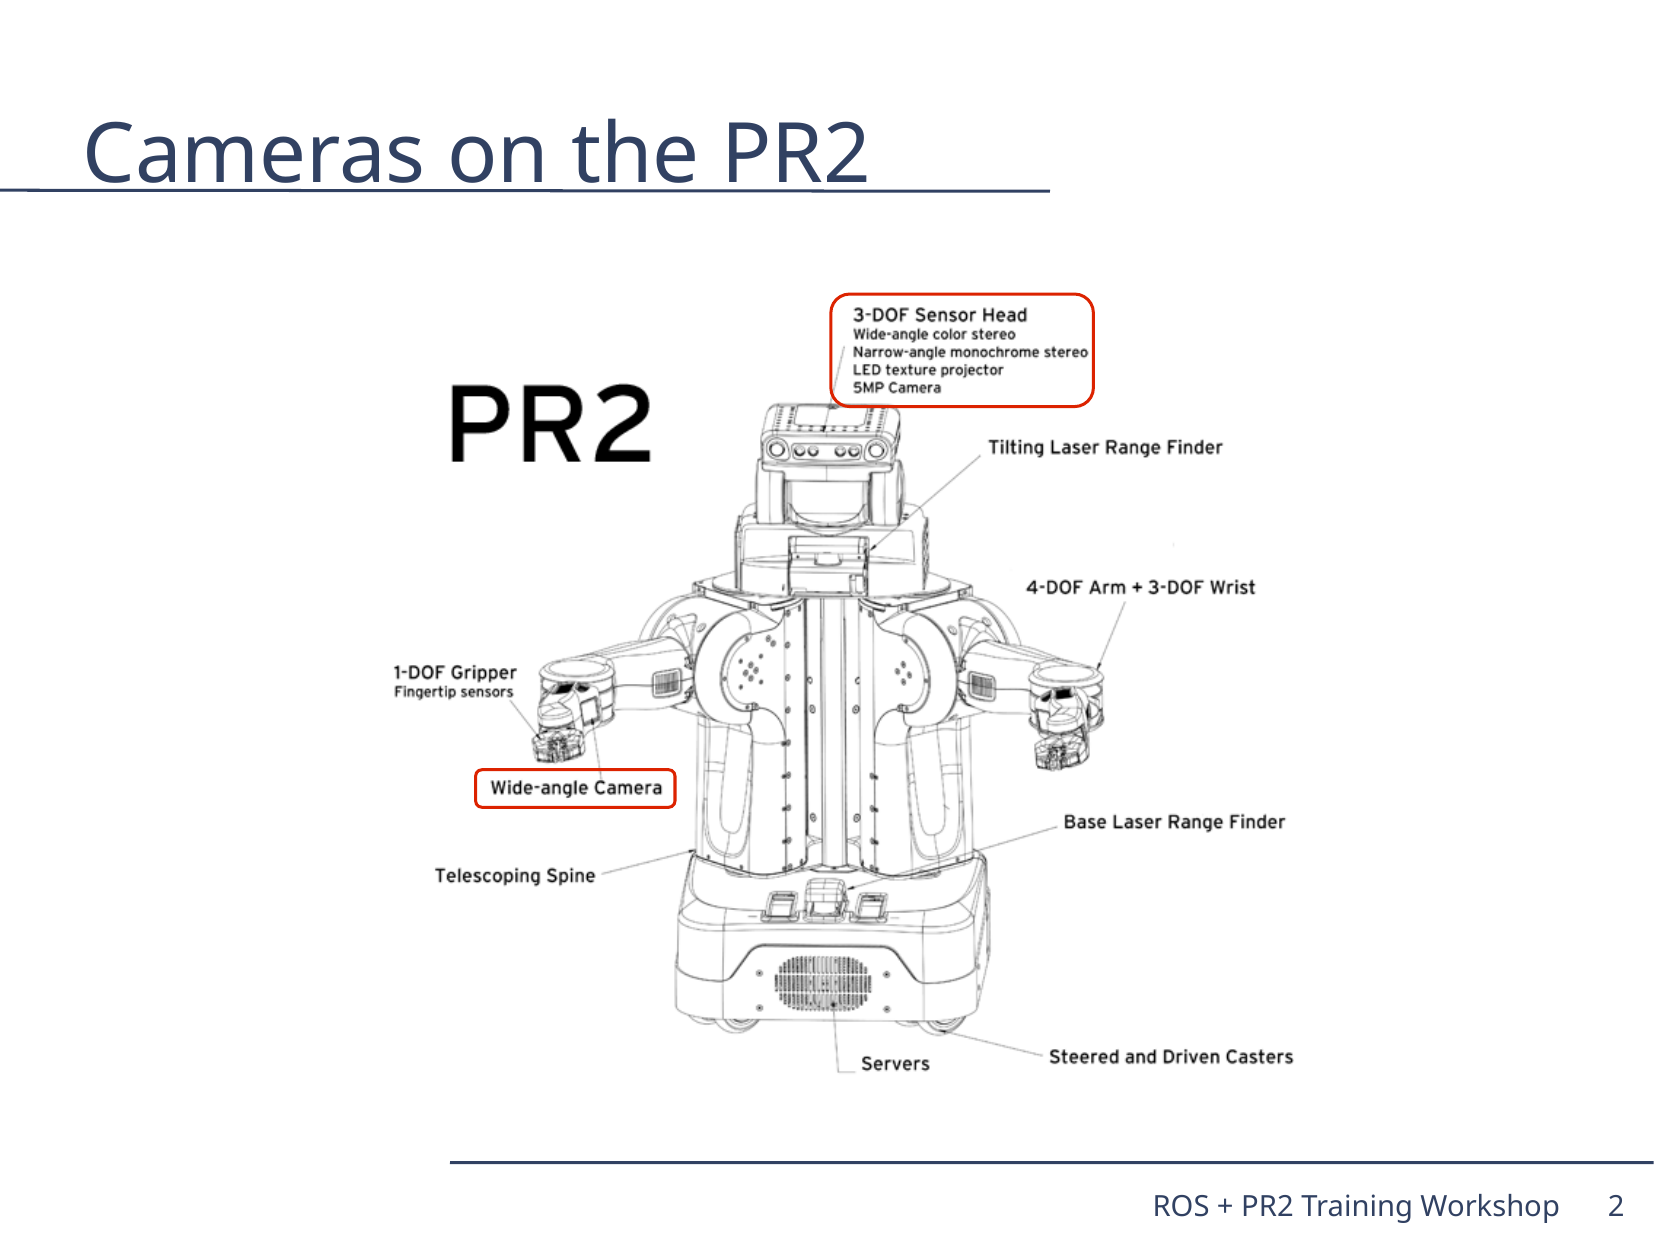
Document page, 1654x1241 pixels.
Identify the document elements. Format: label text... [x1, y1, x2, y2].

title Cameras on the PR2 [82, 75, 1571, 226]
picture [833, 299, 1091, 405]
picture [380, 299, 1313, 1086]
